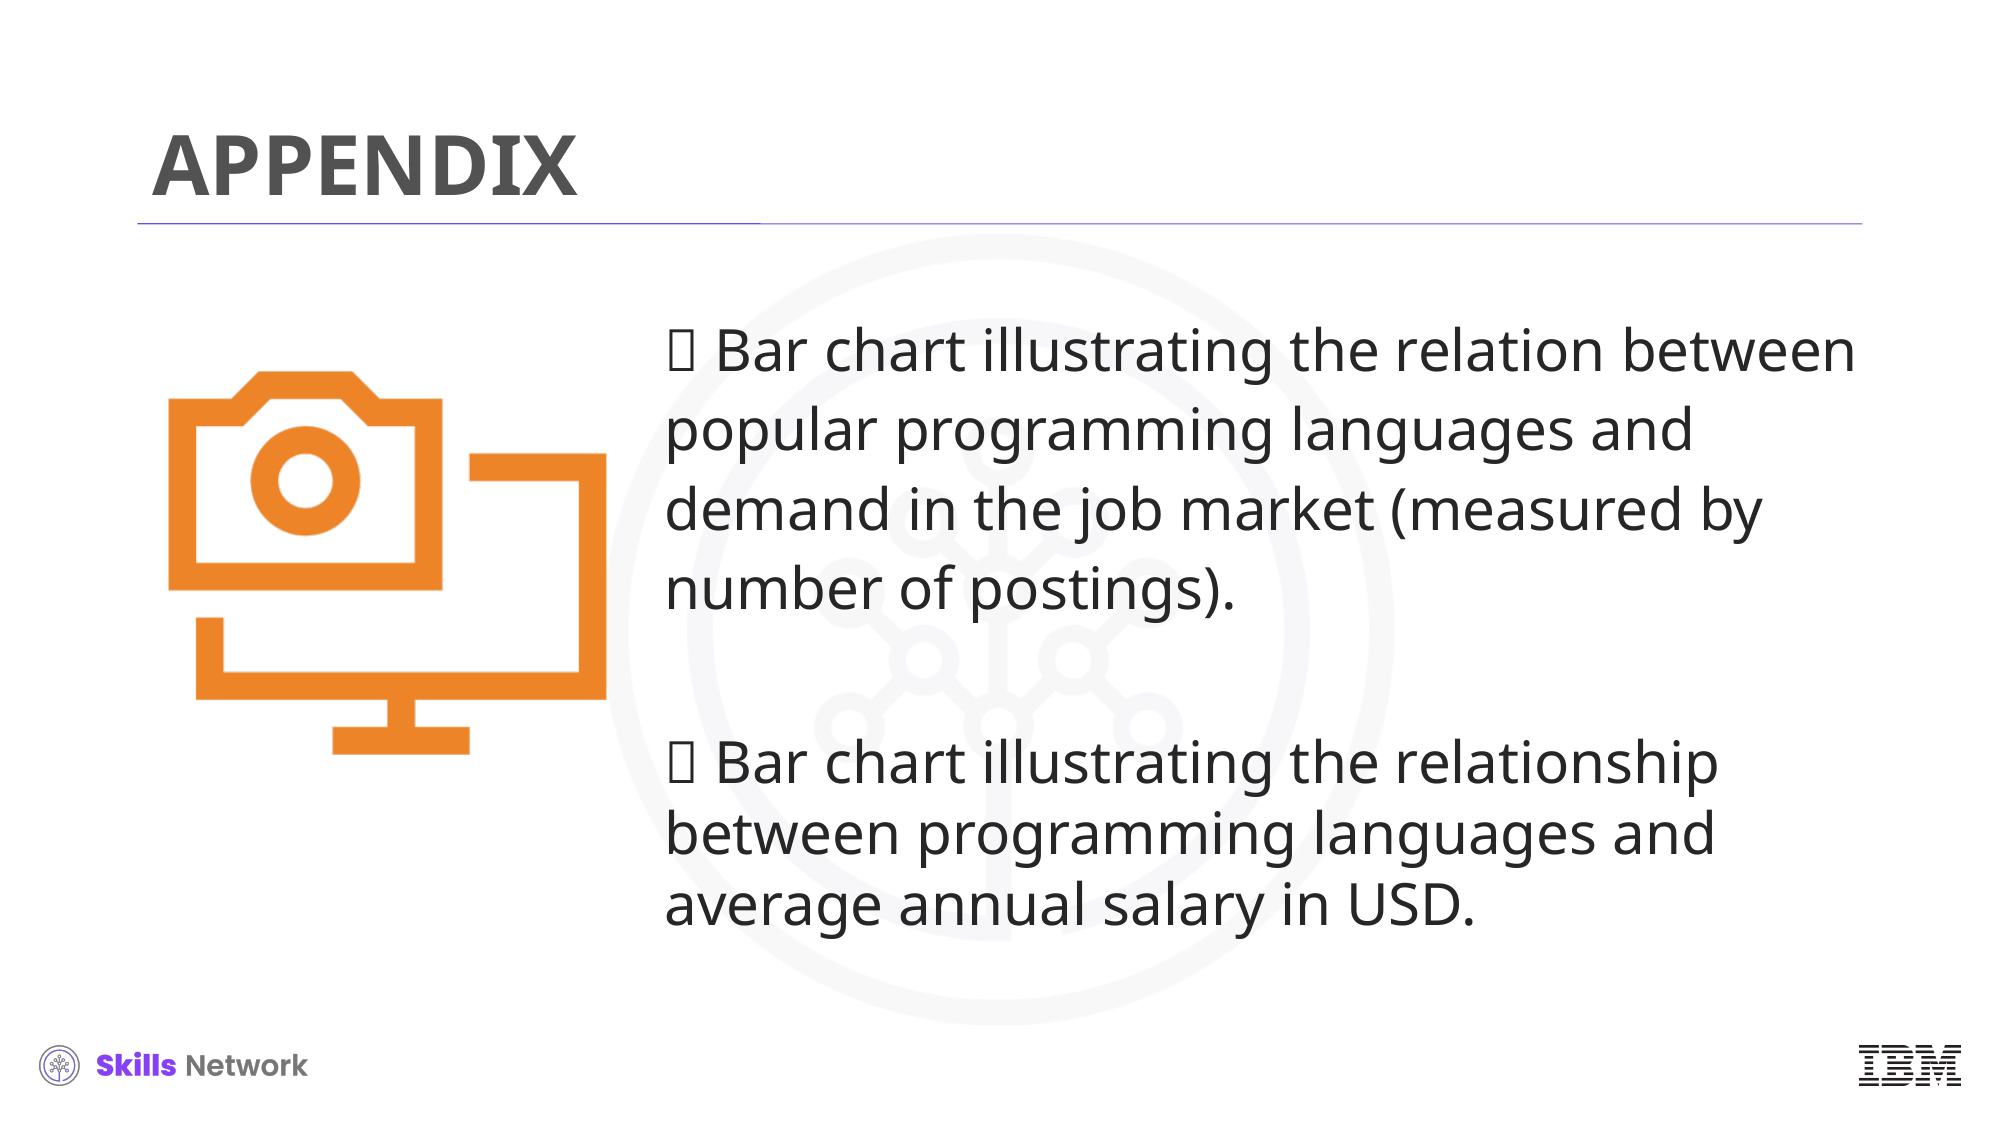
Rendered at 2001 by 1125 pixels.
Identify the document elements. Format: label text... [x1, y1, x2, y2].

title APPENDIX [137, 59, 1863, 278]
picture [1859, 1045, 1961, 1086]
picture [39, 1045, 308, 1086]
text_box 🔹 Bar chart illustrating the relation between popular programming languages and demand in the job market (measured by number of postings). 🔹 Bar chart illustrating the relationship between programming languages and average annual salary in USD. [649, 301, 1931, 1004]
picture [125, 295, 650, 820]
